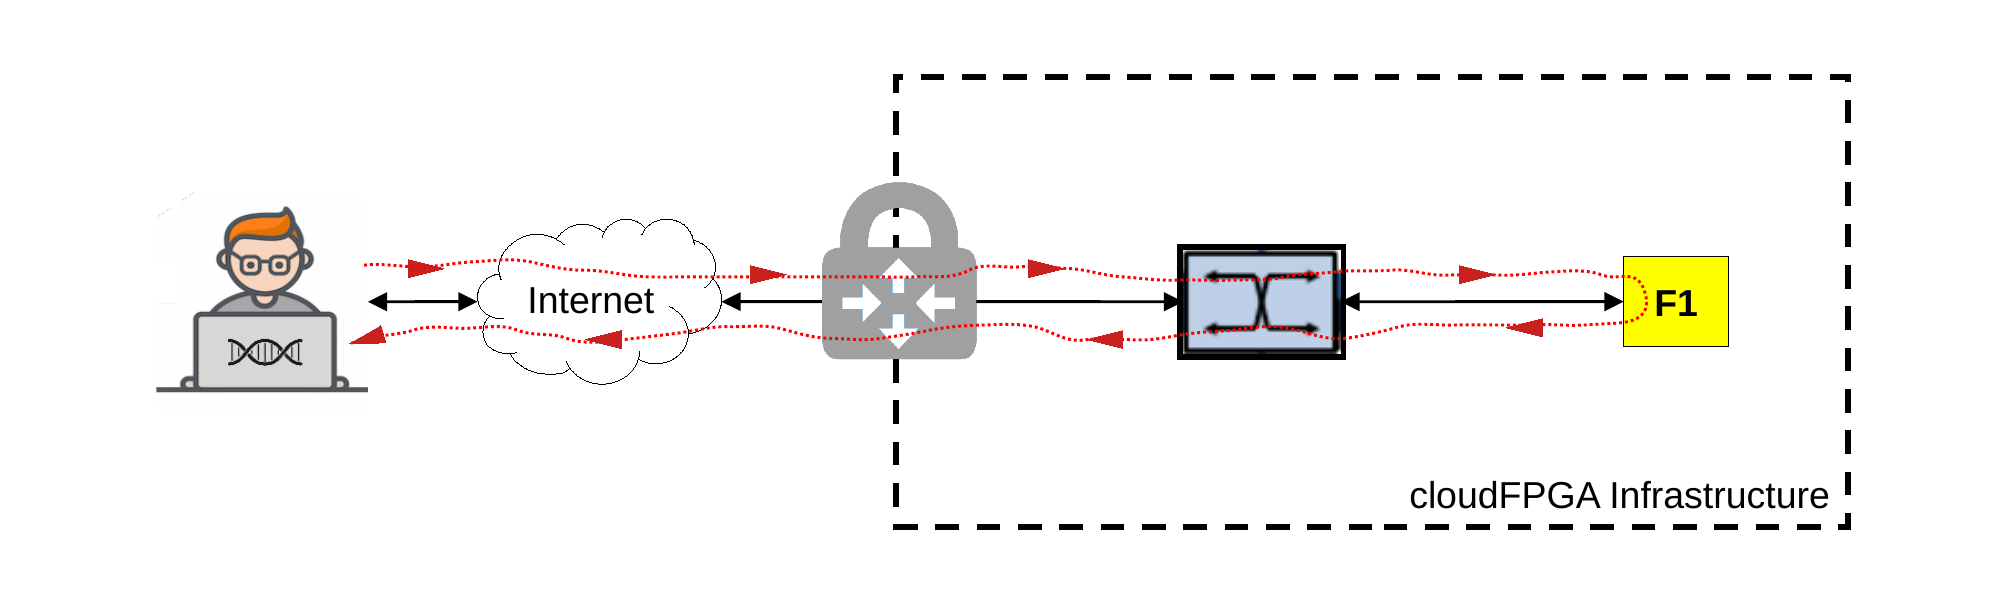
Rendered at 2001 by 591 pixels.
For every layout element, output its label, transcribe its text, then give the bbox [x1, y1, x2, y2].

text_box cloudFPGA Infrastructure [1394, 466, 1877, 550]
text_box [408, 259, 444, 278]
text_box [1028, 259, 1064, 278]
picture [1183, 249, 1341, 354]
text_box [585, 330, 622, 349]
text_box [1459, 265, 1496, 284]
picture [810, 181, 988, 360]
text_box [349, 325, 386, 344]
text_box [750, 265, 787, 284]
text_box F1 [1623, 256, 1729, 347]
text_box Internet [477, 219, 722, 385]
text_box [1087, 330, 1123, 349]
text_box [1506, 318, 1543, 337]
picture [155, 190, 368, 413]
